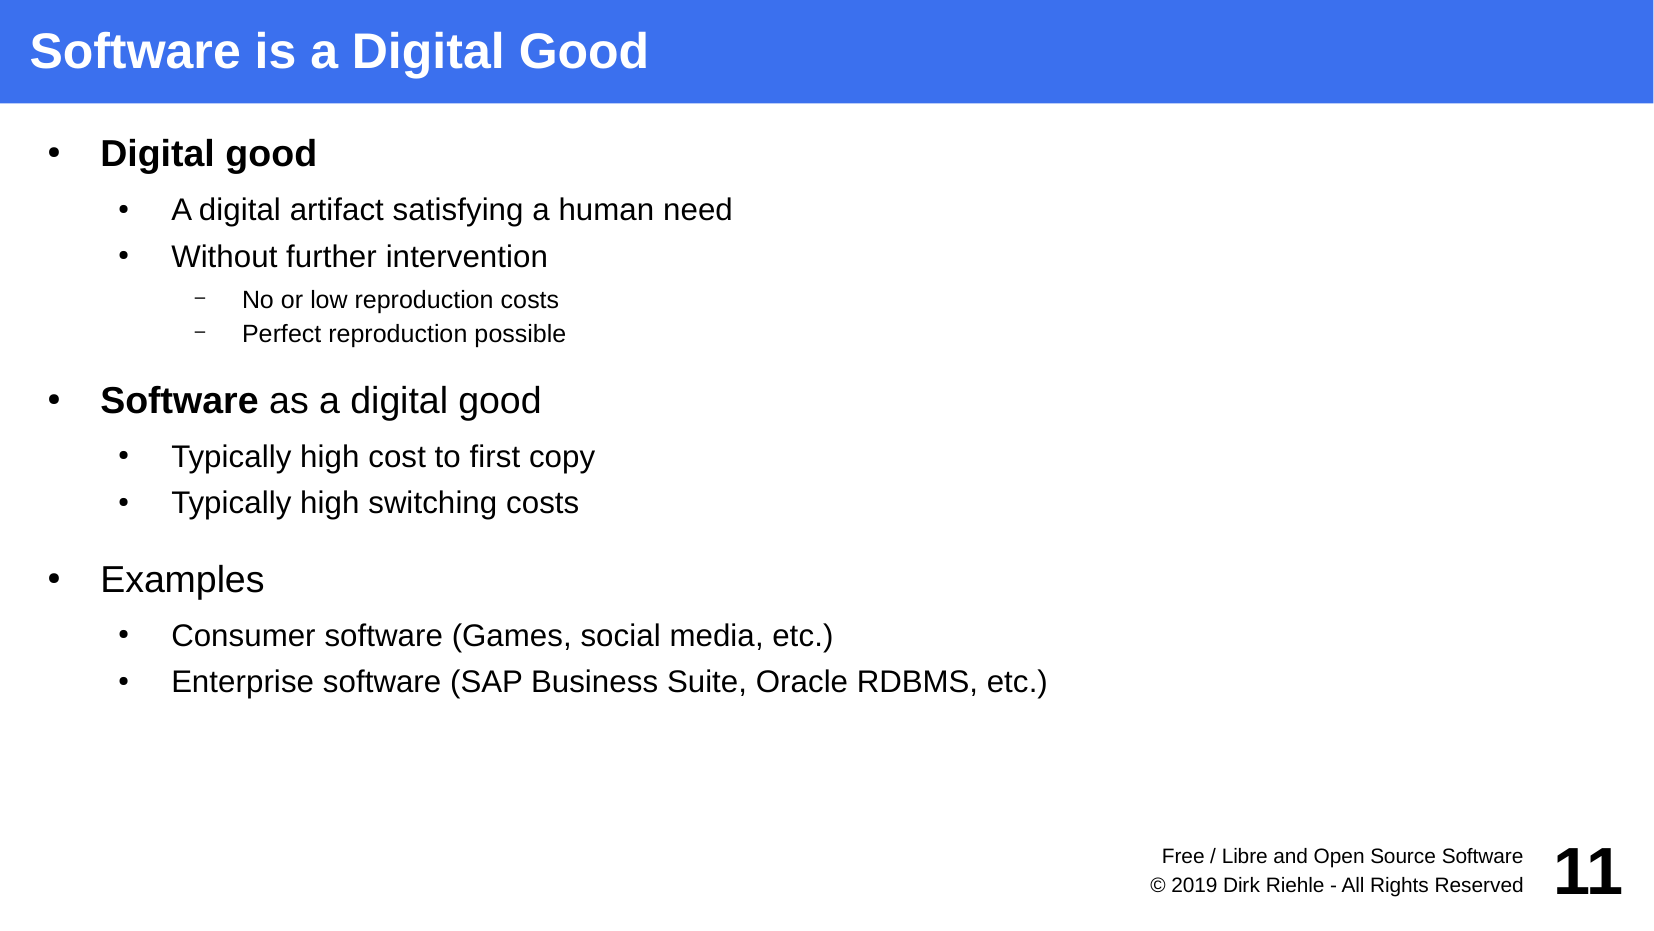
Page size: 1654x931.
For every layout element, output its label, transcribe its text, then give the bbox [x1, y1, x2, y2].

list Digital good A digital artifact satisfying a human need Without further intervention No or low reproduction costs Perfect reproduction possible Software as a digital good Typically high cost to first copy Typically high switching costs Examples Consumer software (Games, social media, etc.) Enterprise software (SAP Business Suite, Oracle RDBMS, etc.) [29, 132, 1625, 813]
title Software is a Digital Good [0, 0, 1654, 104]
